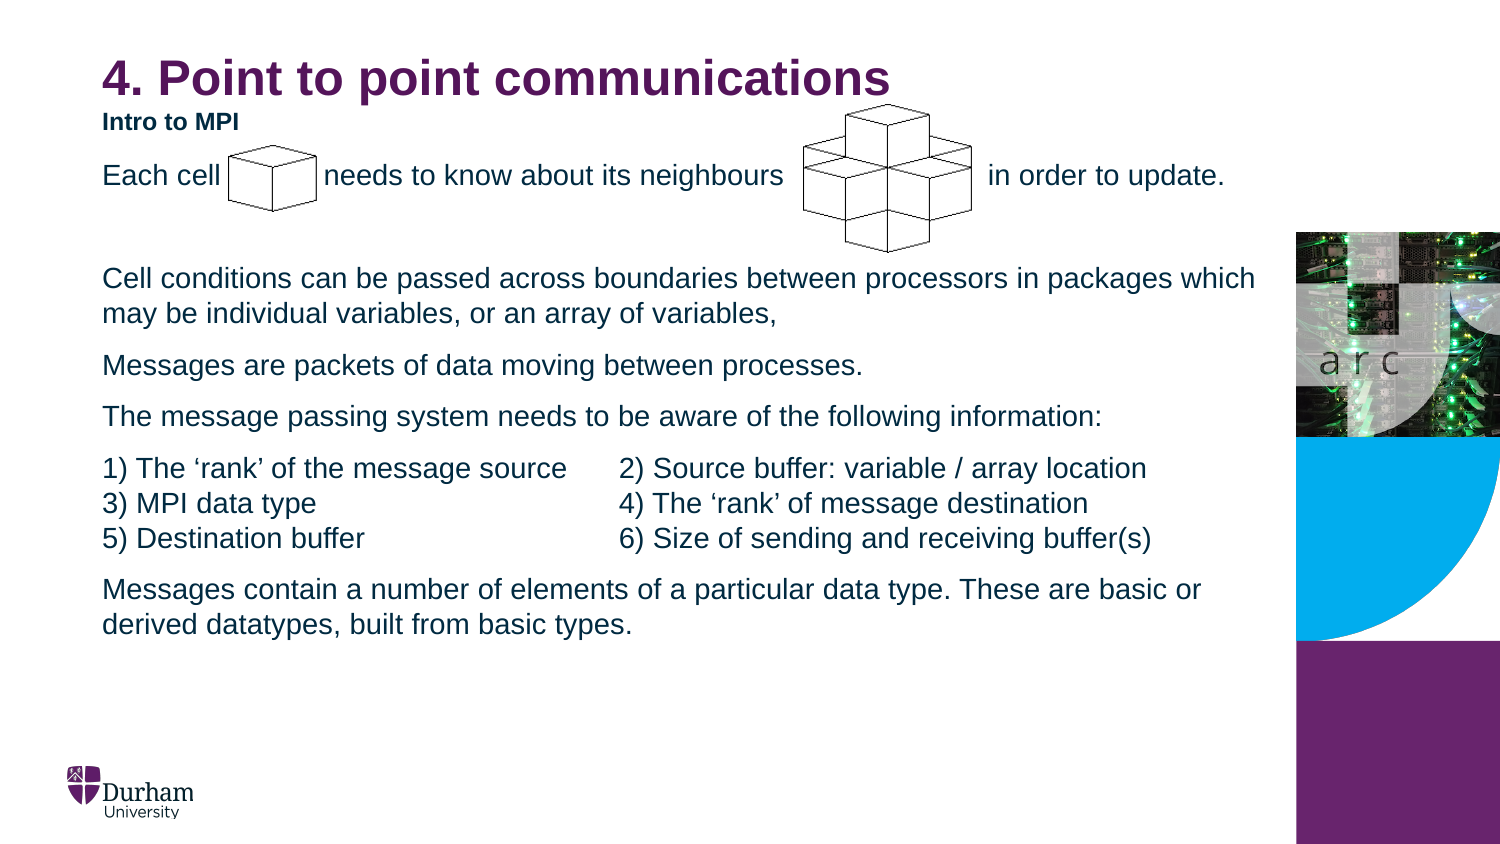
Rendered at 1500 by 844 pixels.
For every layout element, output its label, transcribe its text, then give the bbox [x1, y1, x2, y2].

text_box [1296, 640, 1500, 844]
title 4. Point to point communications Intro to MPI [101, 45, 1399, 187]
picture [228, 144, 318, 212]
picture [1332, 467, 1500, 640]
picture [67, 766, 193, 819]
picture [803, 103, 973, 253]
picture [1296, 232, 1500, 436]
list Each cell needs to know about its neighbours in order to update. Cell conditions can be passed across boundaries between processors in packages which may be individual variables, or an array of variables, Messages are packets of data moving between processes. The message passing system needs to be aware of the following information: 1) The ‘rank’ of the message source 2) Source buffer: variable / array location 3) MPI data type 4) The ‘rank’ of message destination 5) Destination buffer 6) Size of sending and receiving buffer(s) Messages contain a number of elements of a particular data type. These are basic or derived datatypes, built from basic types. [101, 156, 1258, 742]
